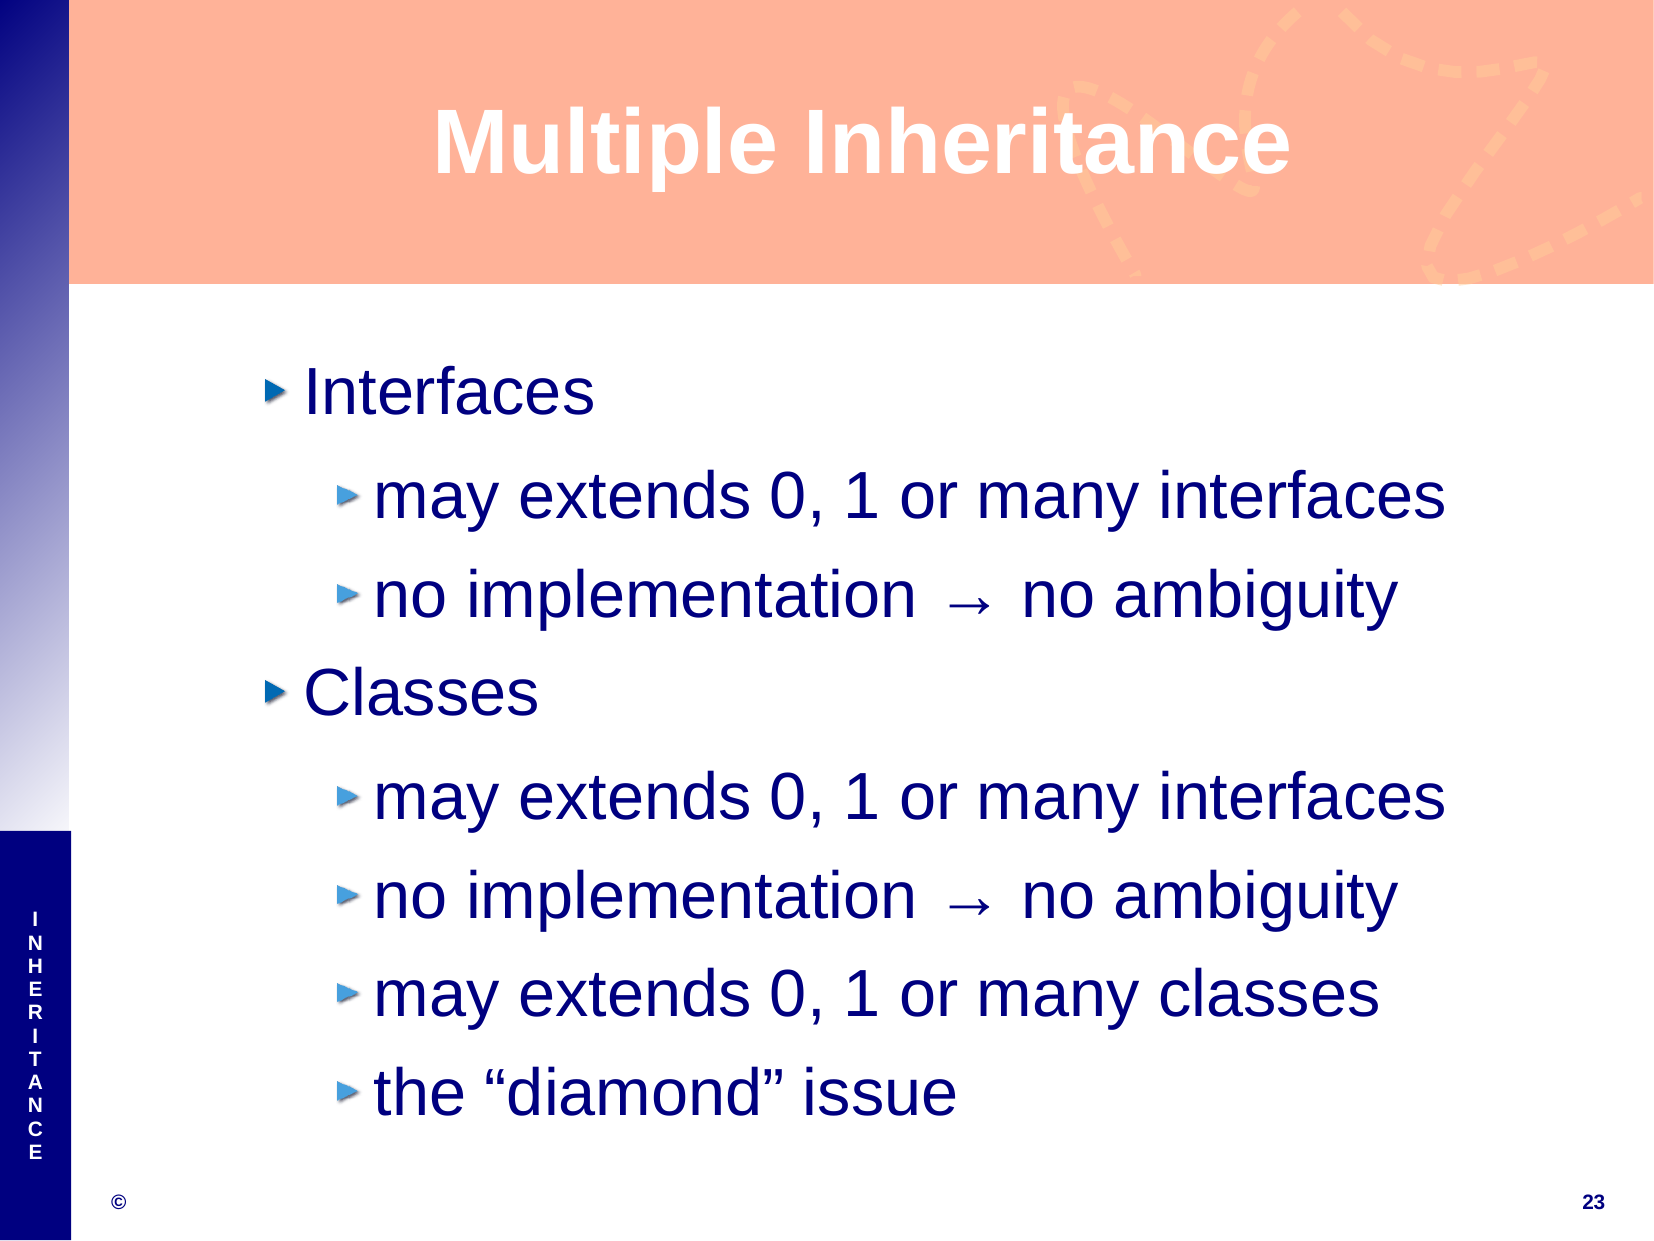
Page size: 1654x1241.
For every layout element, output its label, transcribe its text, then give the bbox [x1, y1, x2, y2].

text_box I N H E R I T A N C E [0, 830, 71, 1241]
title Multiple Inheritance [109, 37, 1617, 246]
list Interfaces may extends 0, 1 or many interfaces no implementation → no ambiguity Classes may extends 0, 1 or many interfaces no implementation → no ambiguity may extends 0, 1 or many classes the “diamond” issue [232, 354, 1536, 1130]
